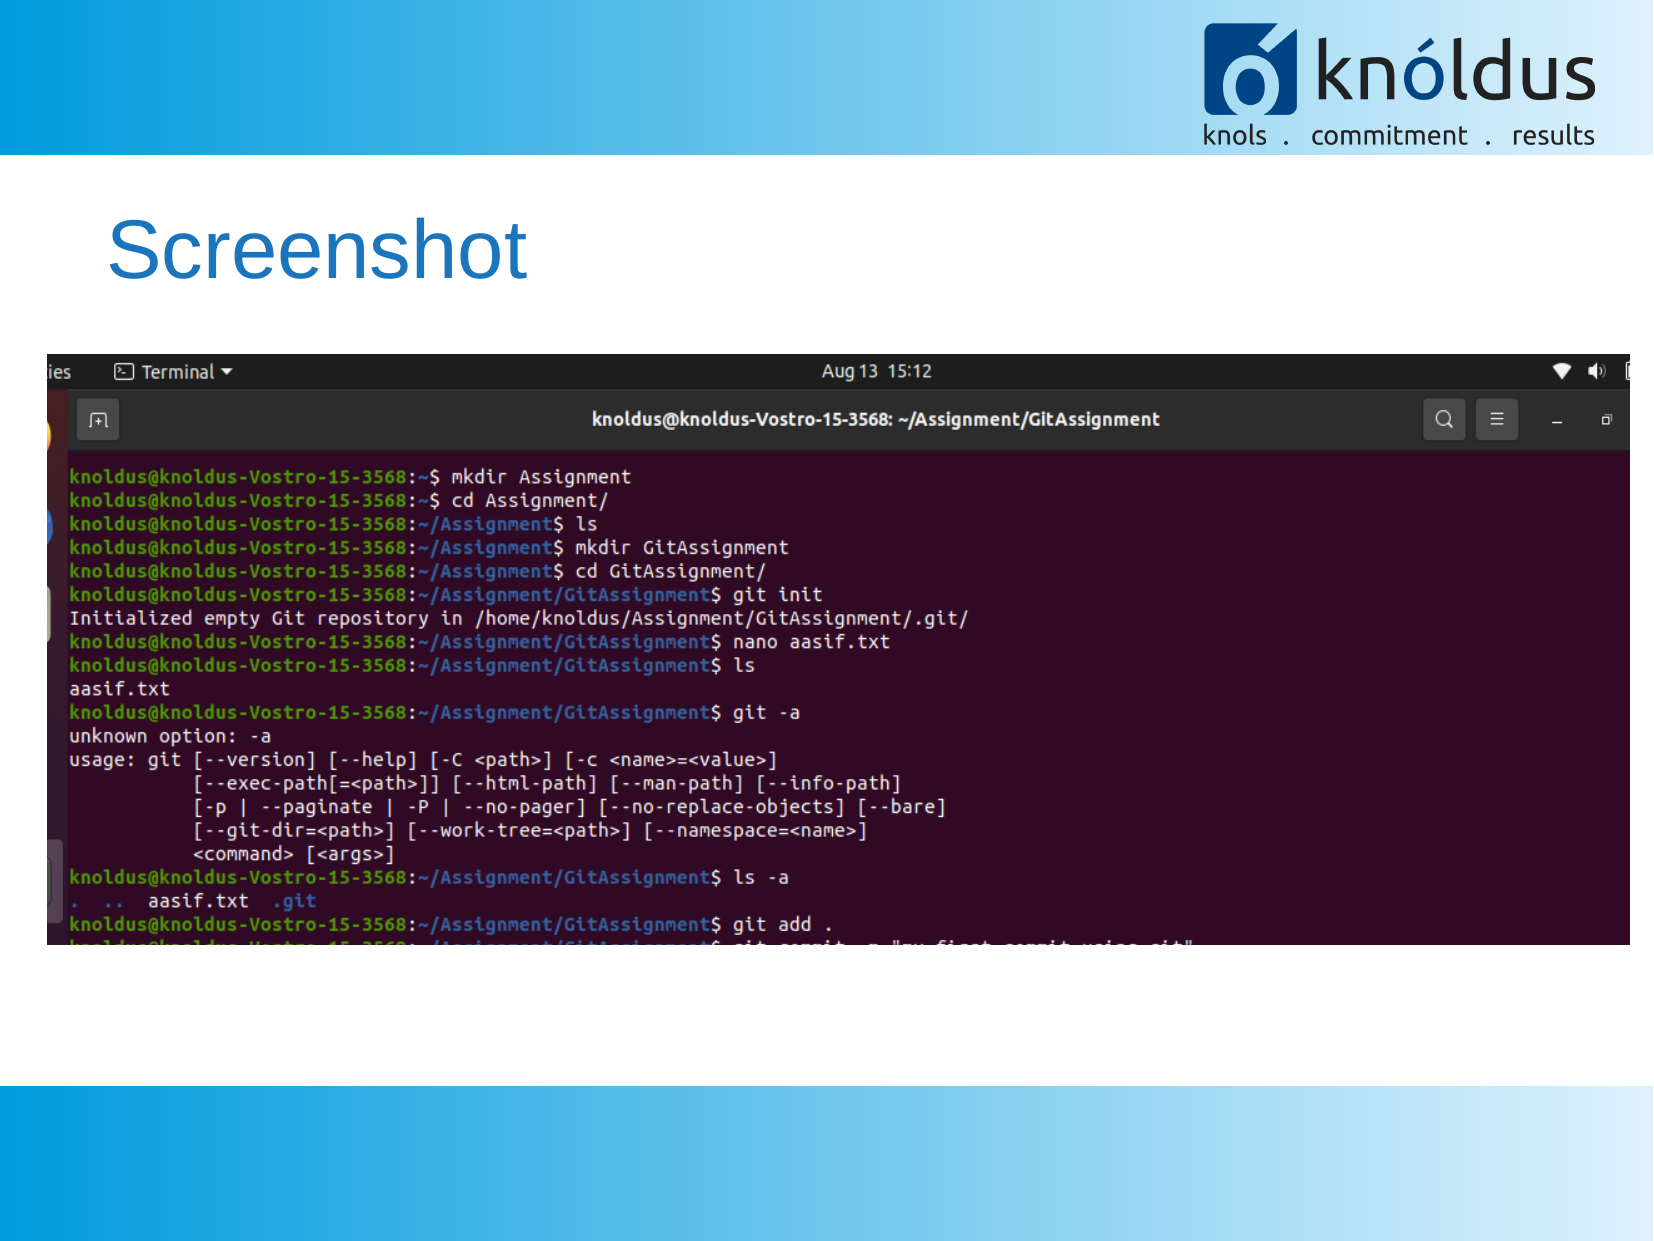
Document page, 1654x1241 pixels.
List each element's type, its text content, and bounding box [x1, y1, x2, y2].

picture [47, 354, 1630, 945]
title Screenshot [70, 203, 1205, 354]
picture [1204, 23, 1595, 145]
